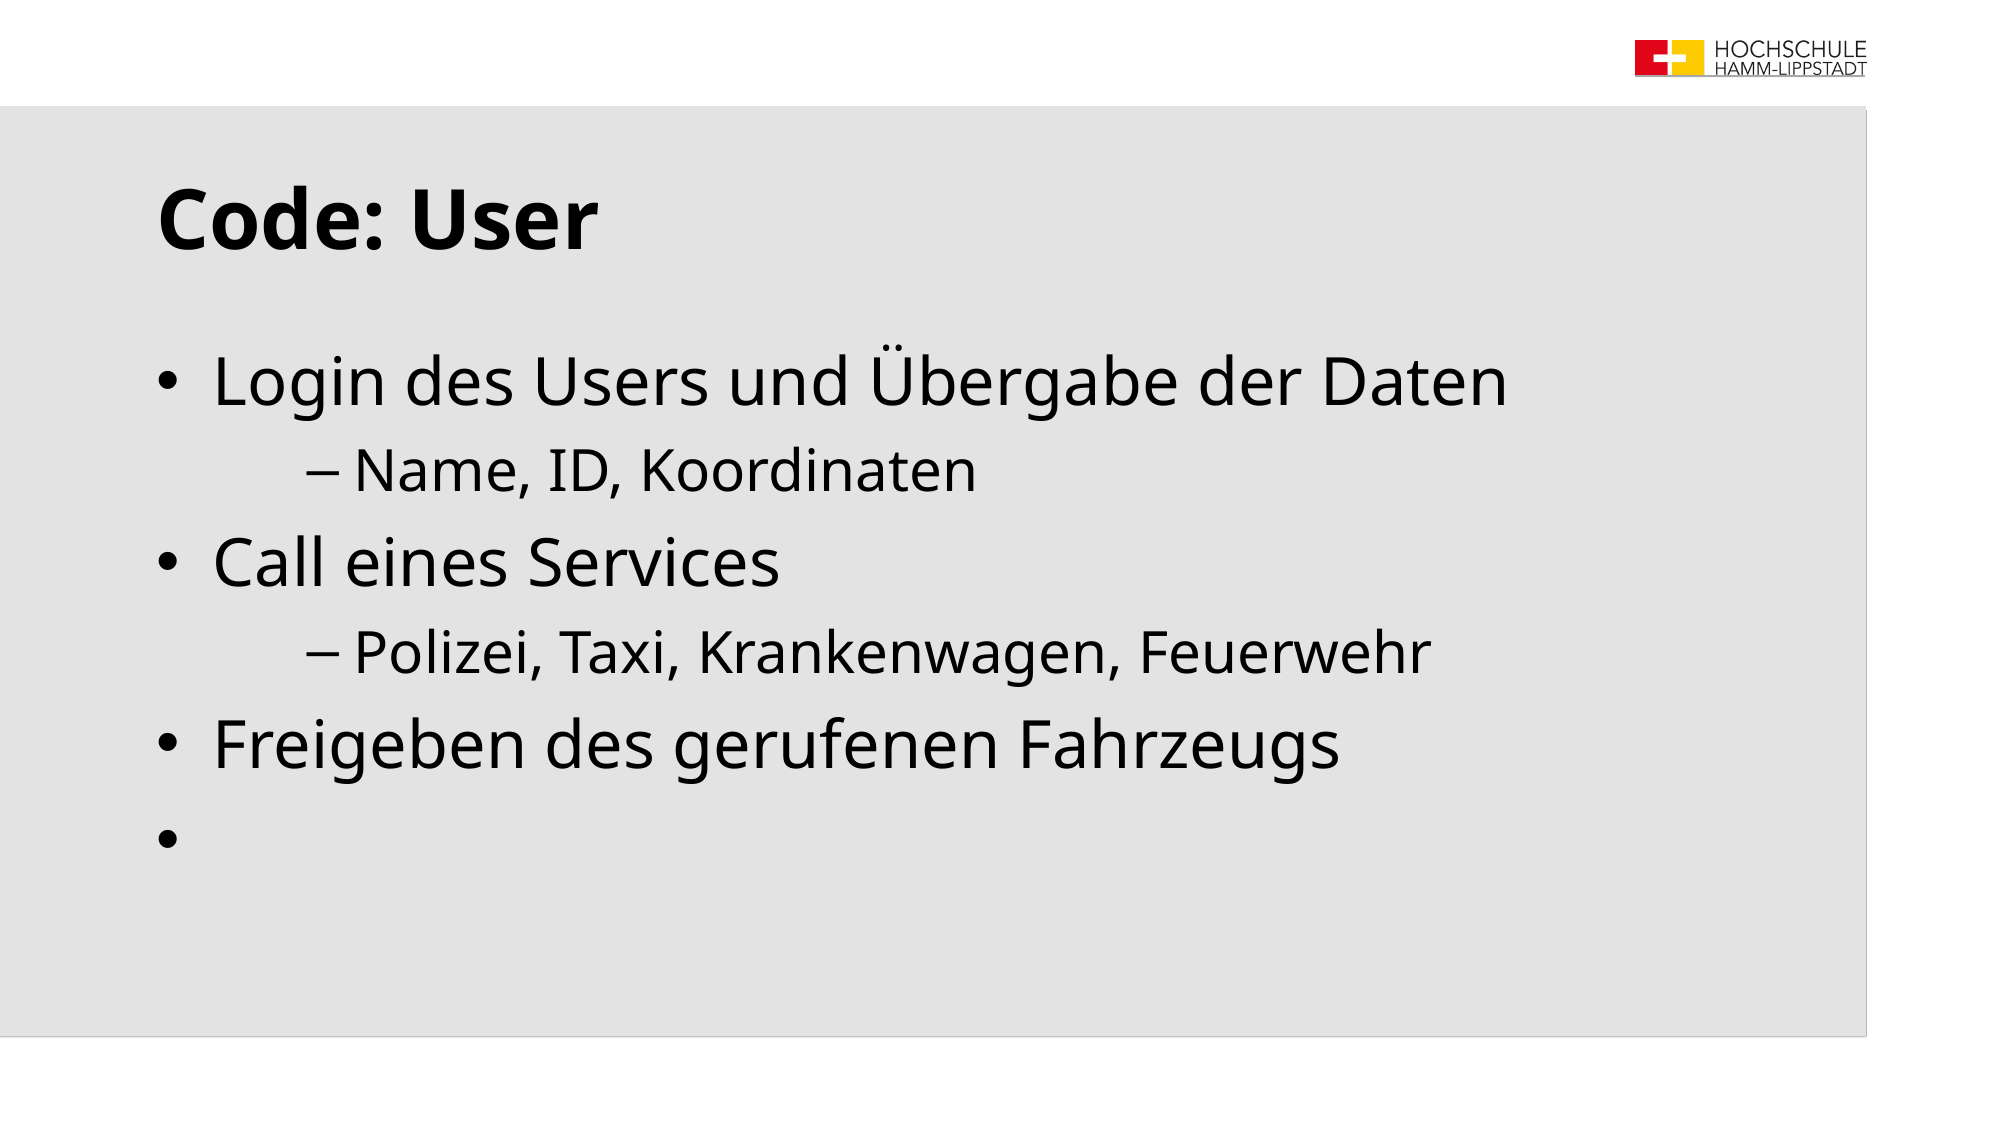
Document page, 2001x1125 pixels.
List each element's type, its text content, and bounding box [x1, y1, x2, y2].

title Code: User [141, 122, 1821, 310]
list Login des Users und Übergabe der Daten Name, ID, Koordinaten Call eines Services Polizei, Taxi, Krankenwagen, Feuerwehr Freigeben des gerufenen Fahrzeugs [141, 331, 1821, 1005]
